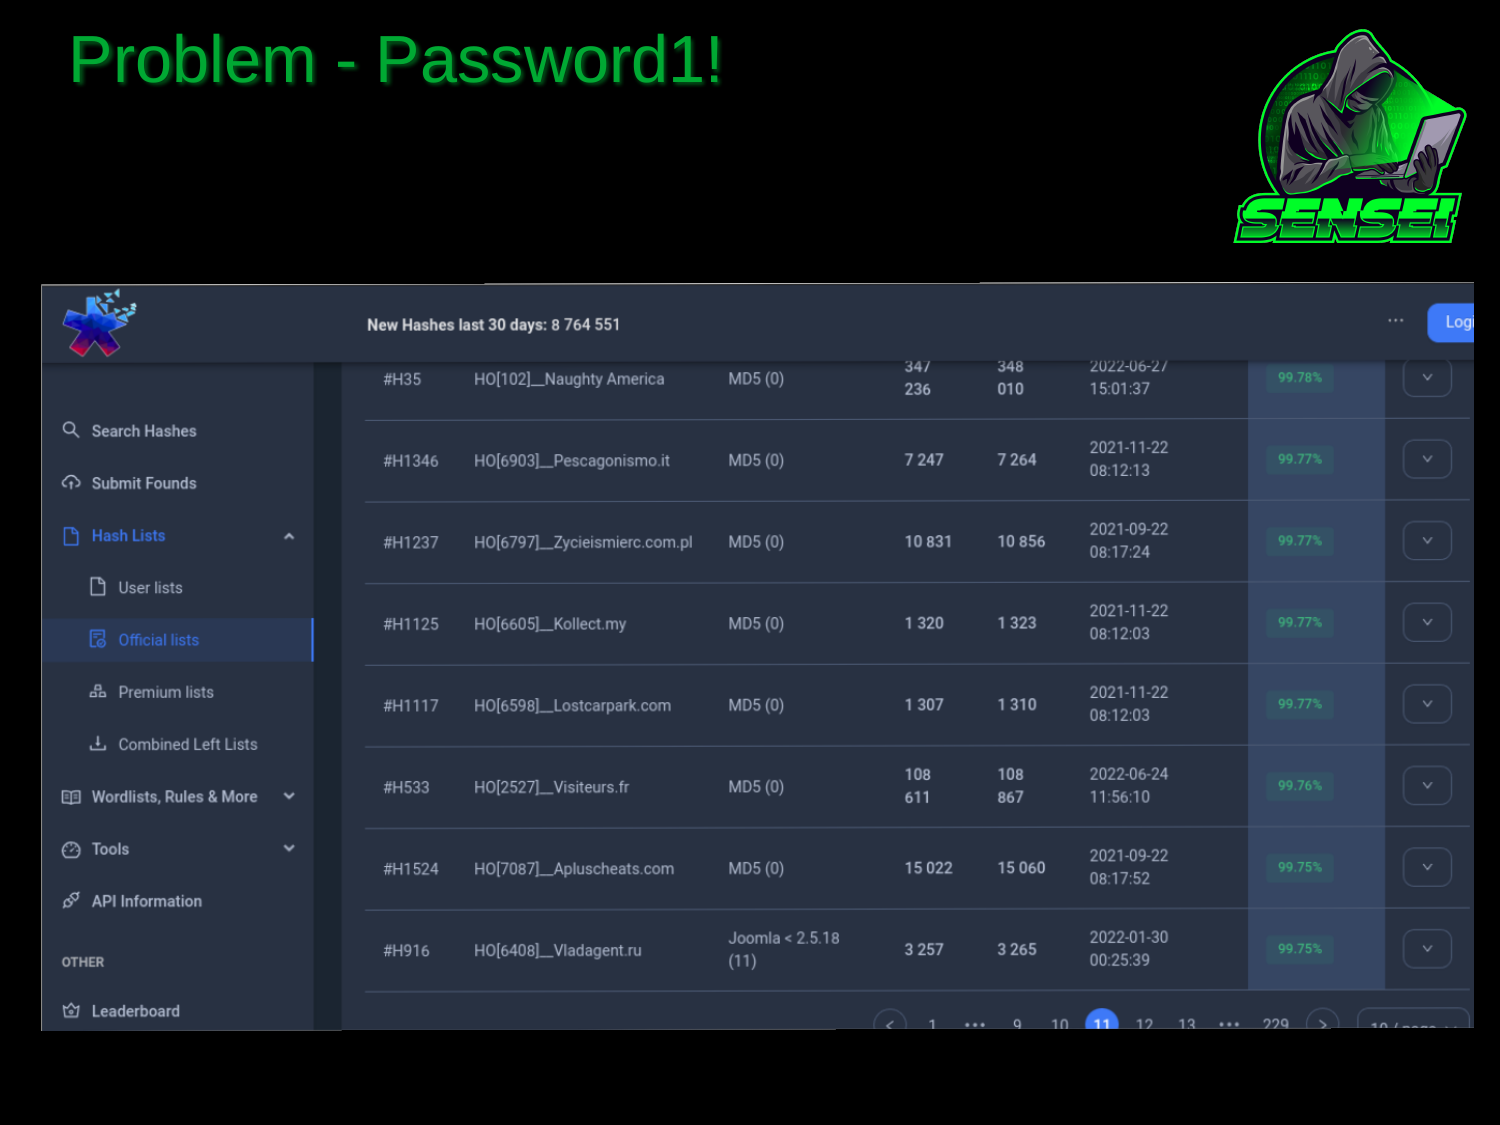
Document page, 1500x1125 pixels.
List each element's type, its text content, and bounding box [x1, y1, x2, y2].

picture [40, 281, 1474, 1031]
picture [1215, 29, 1495, 243]
text_box Problem - Password1! [35, 14, 740, 105]
